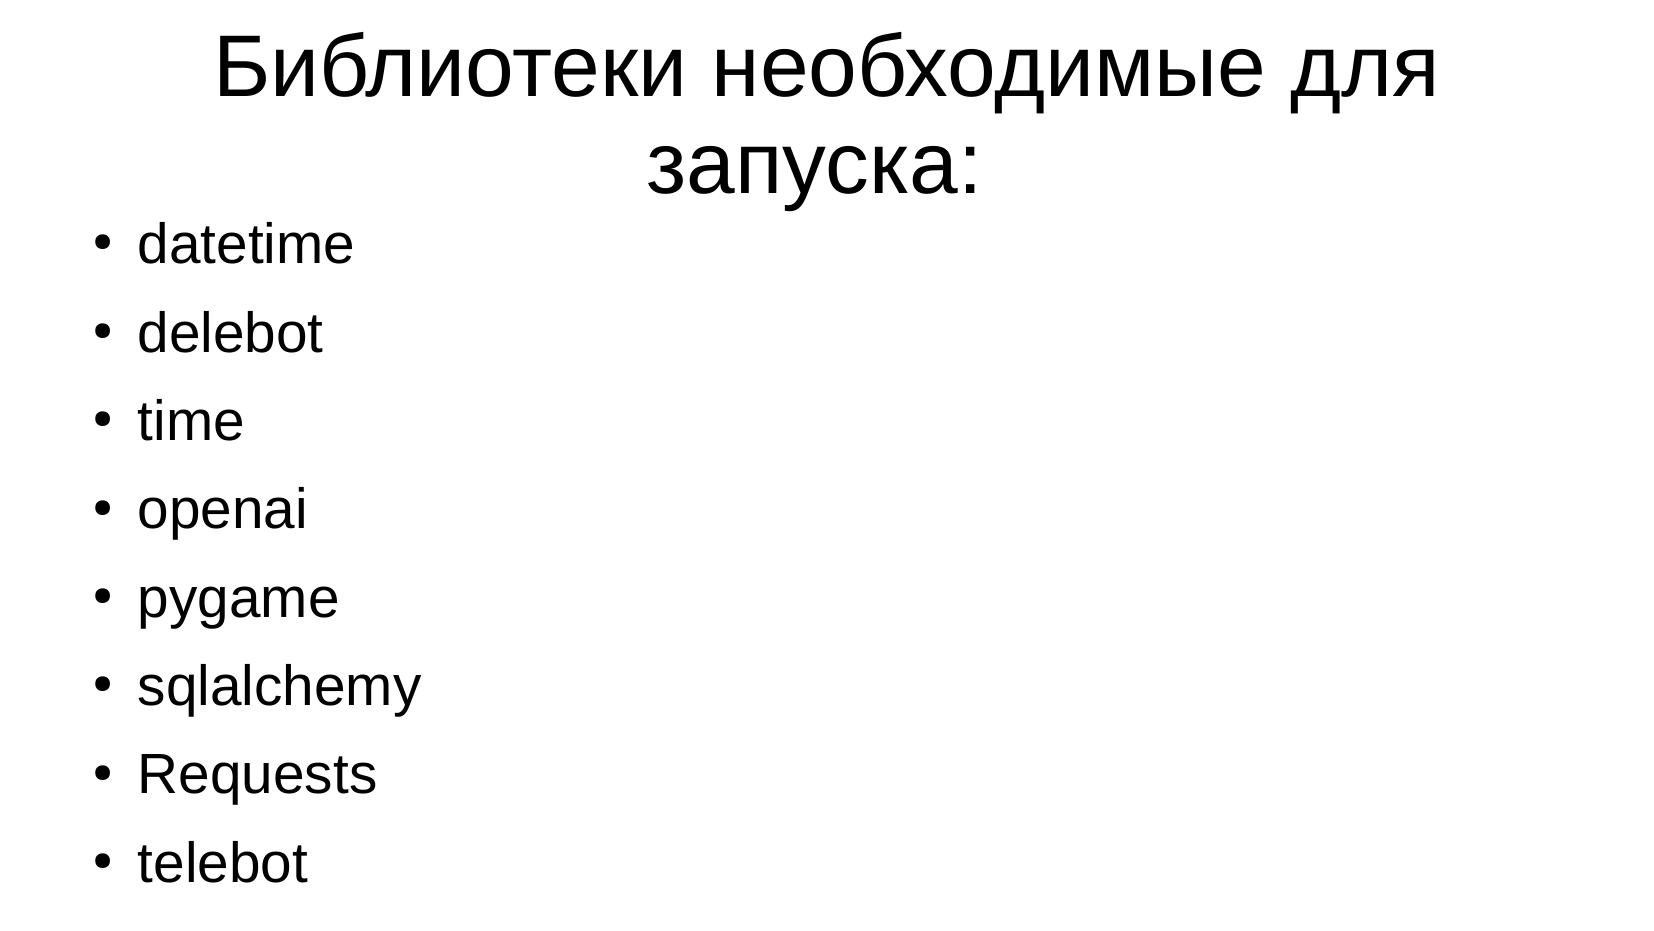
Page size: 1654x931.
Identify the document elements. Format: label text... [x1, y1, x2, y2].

list datetime delebot time openai pygame sqlalchemy Requests telebot [77, 212, 587, 902]
title Библиотеки необходимые для запуска: [82, 16, 1571, 213]
